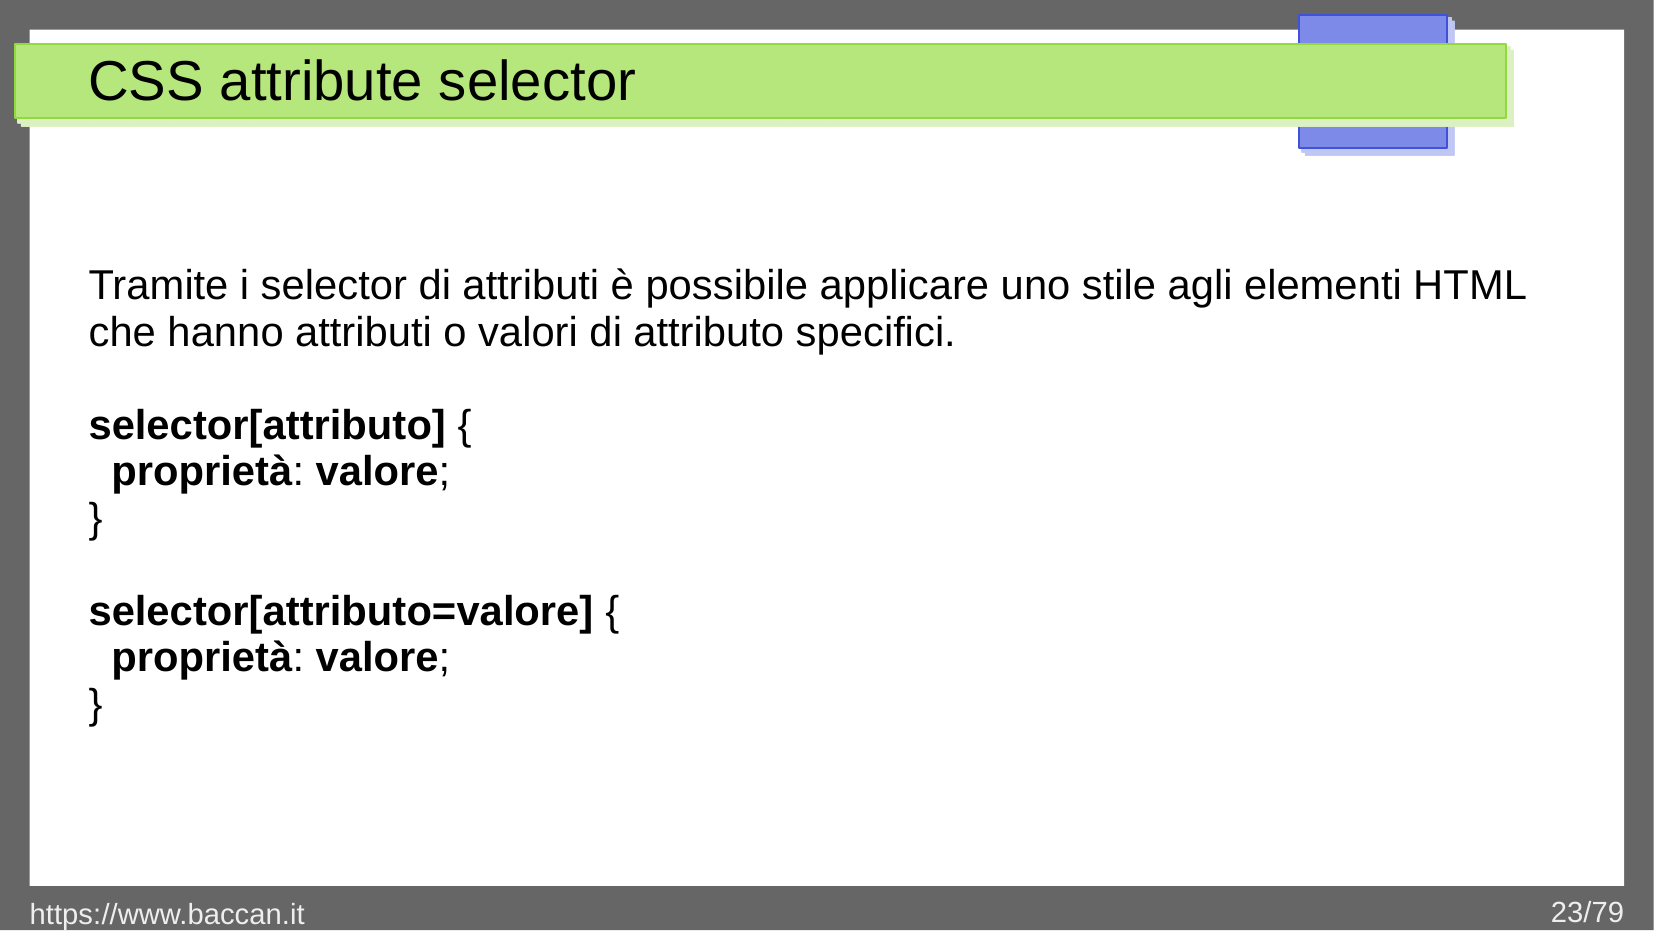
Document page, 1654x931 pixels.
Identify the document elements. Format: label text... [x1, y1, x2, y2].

text_box Tramite i selector di attributi è possibile applicare uno stile agli elementi HTML che hanno attributi o valori di attributo specifici. selector[attributo] { proprietà: valore; } selector[attributo=valore] { proprietà: valore; } [88, 169, 1565, 820]
title CSS attribute selector [88, 44, 1506, 119]
